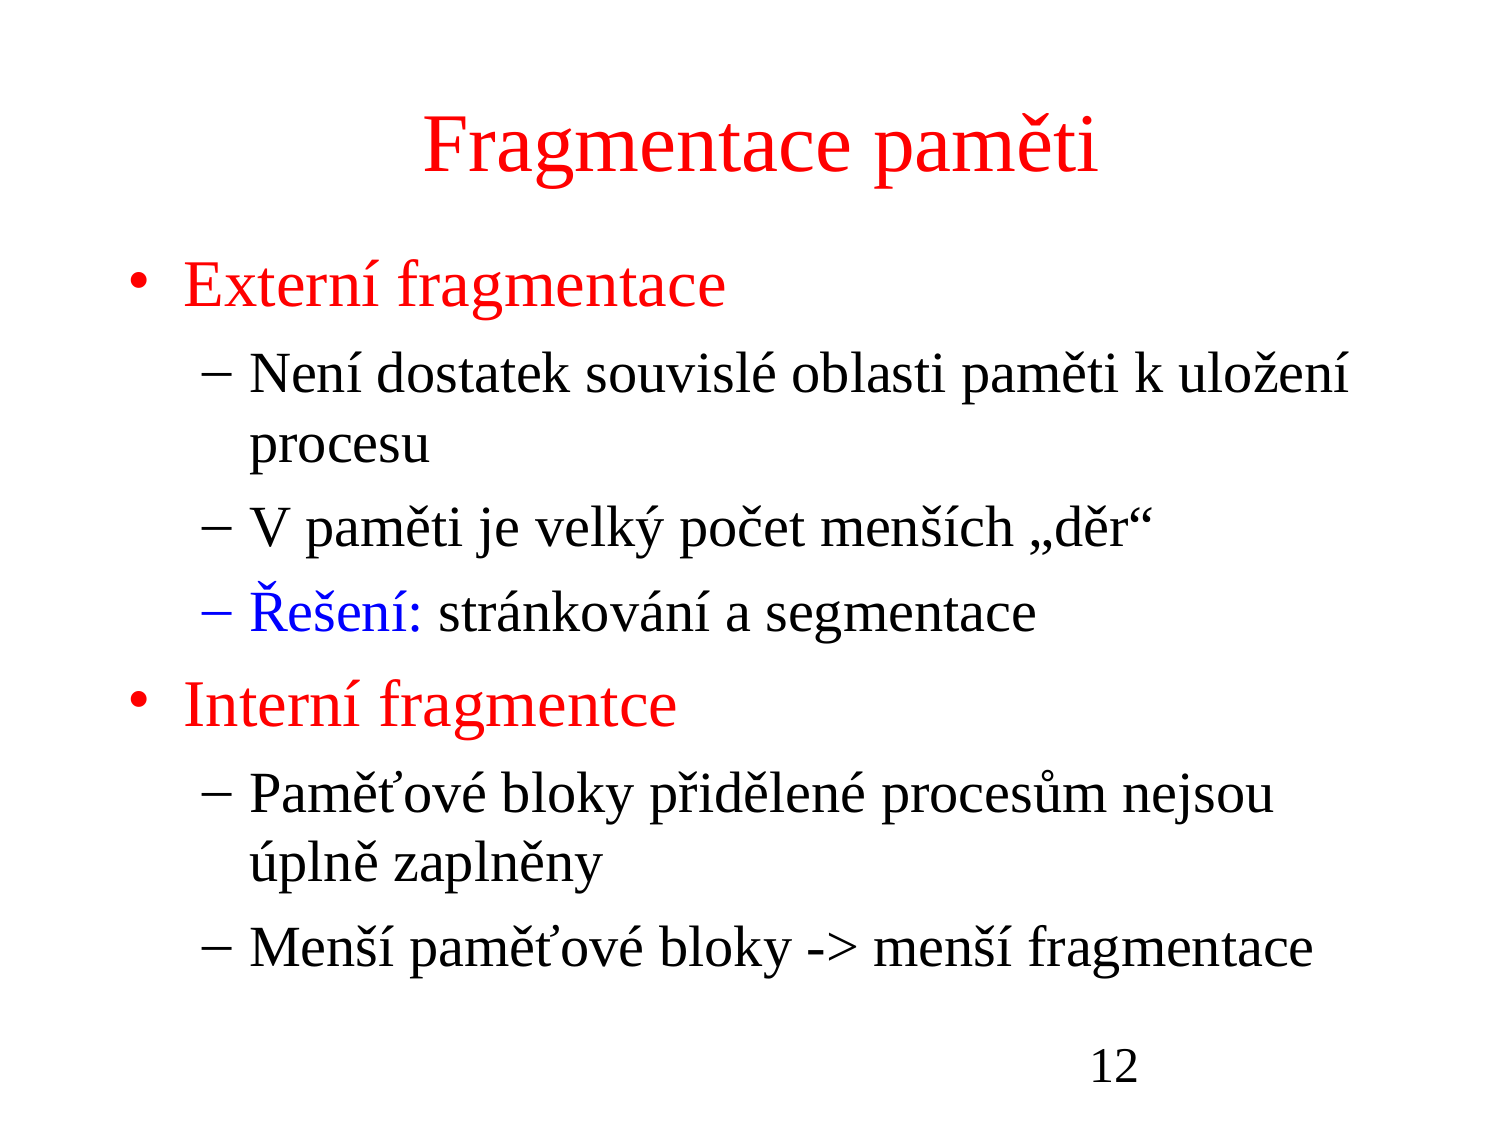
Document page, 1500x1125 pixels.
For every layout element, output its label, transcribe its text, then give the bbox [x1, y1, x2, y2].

title Fragmentace paměti [123, 78, 1399, 199]
list Externí fragmentace Není dostatek souvislé oblasti paměti k uložení procesu V paměti je velký počet menších „děr“ Řešení: stránkování a segmentace Interní fragmentce Paměťové bloky přidělené procesům nejsou úplně zaplněny Menší paměťové bloky -> menší fragmentace [112, 231, 1388, 1000]
